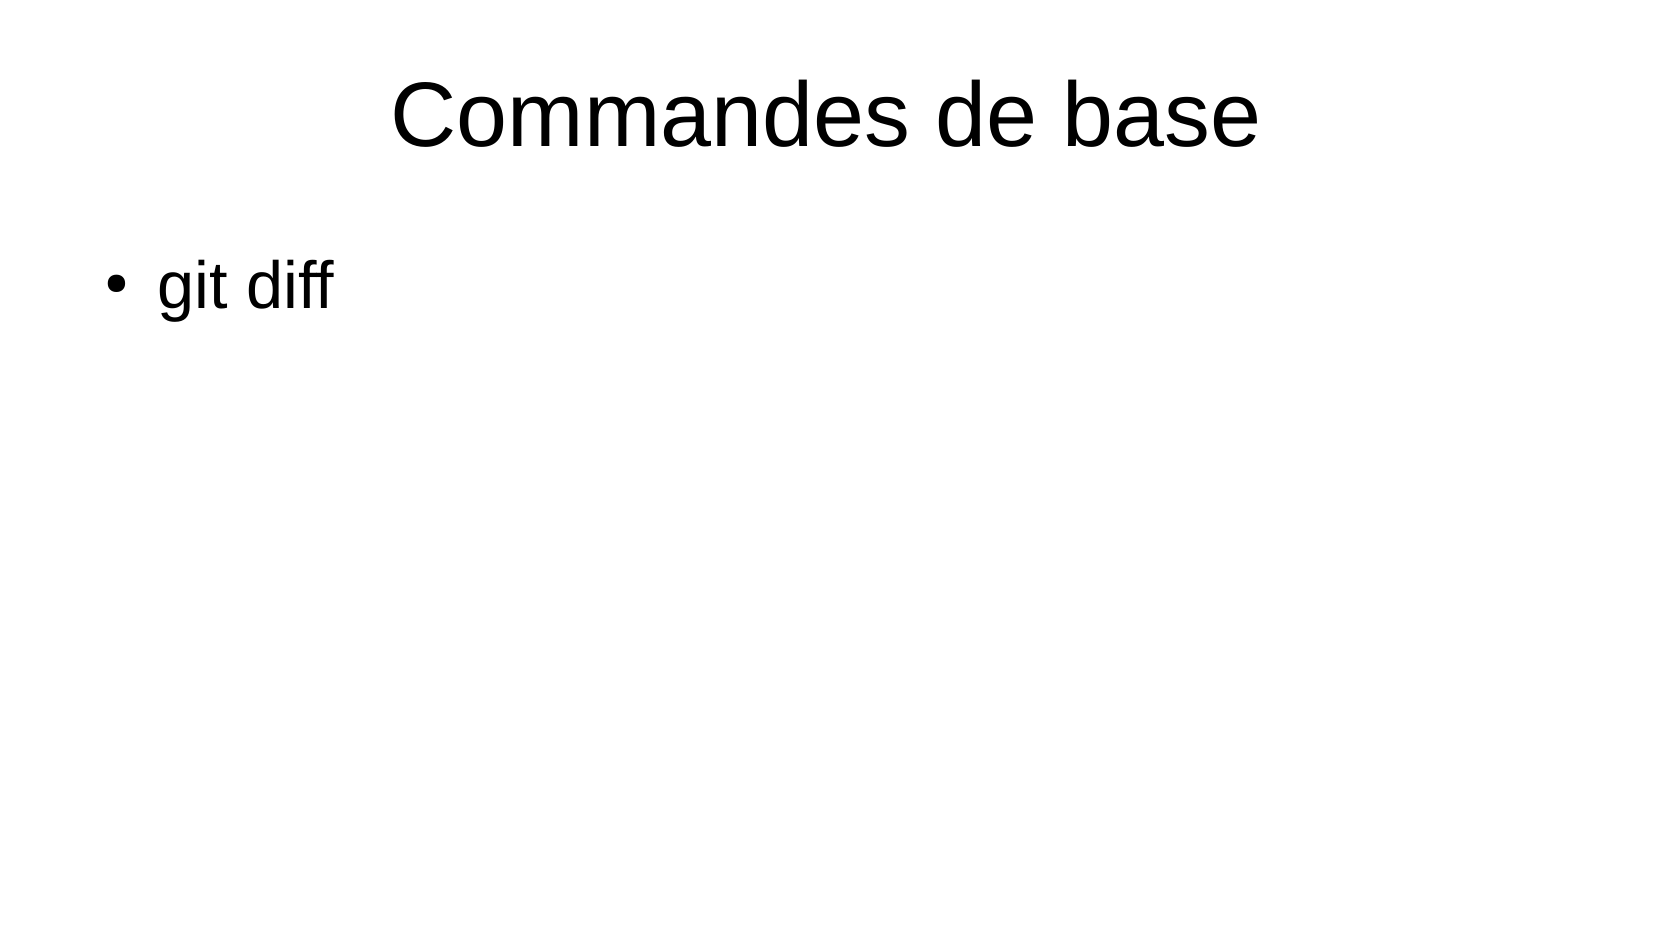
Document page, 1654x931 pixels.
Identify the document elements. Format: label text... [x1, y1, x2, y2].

list git diff [86, 248, 1576, 788]
title Commandes de base [82, 37, 1571, 193]
